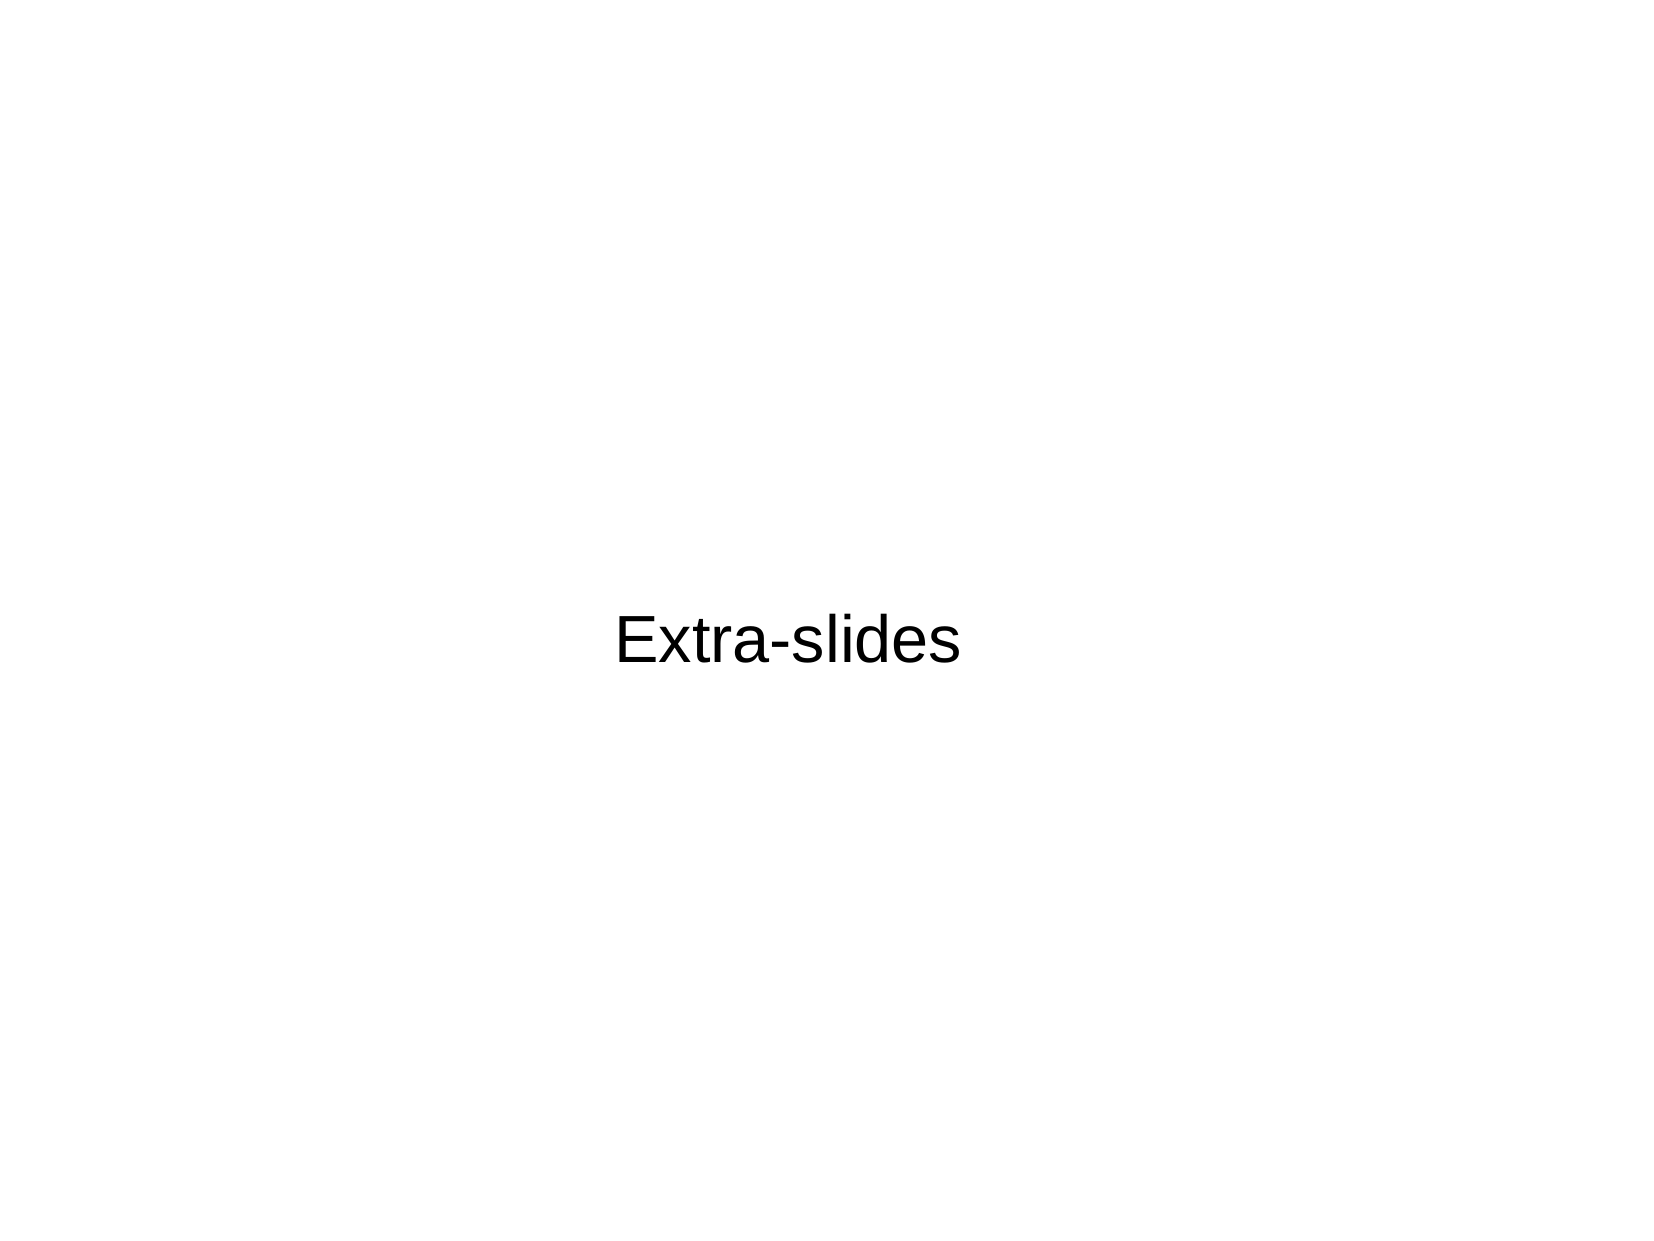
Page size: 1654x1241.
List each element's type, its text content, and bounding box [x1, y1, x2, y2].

list Extra-slides [543, 602, 1571, 1010]
